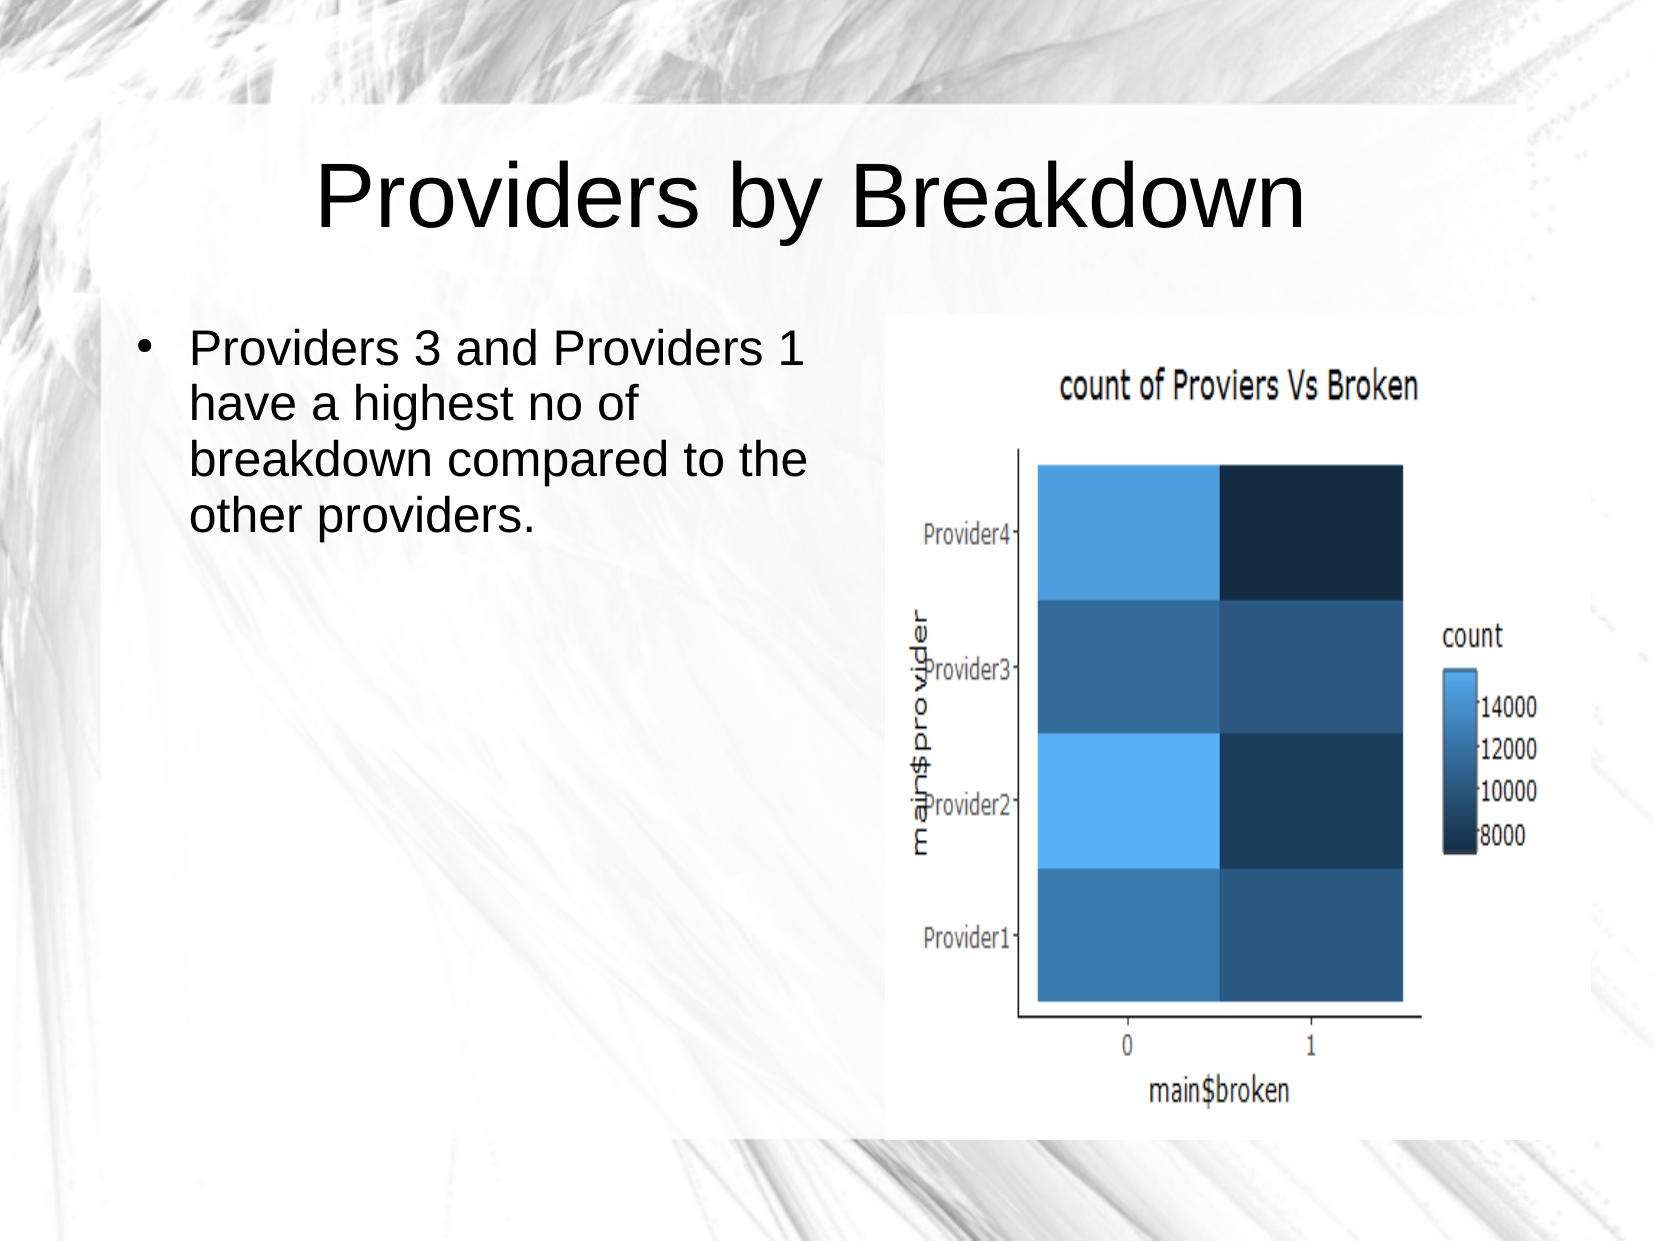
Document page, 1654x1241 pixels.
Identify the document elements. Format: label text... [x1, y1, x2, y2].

picture [0, 0, 1654, 1241]
list Providers 3 and Providers 1 have a highest no of breakdown compared to the other providers. [118, 319, 827, 945]
title Providers by Breakdown [118, 112, 1506, 281]
